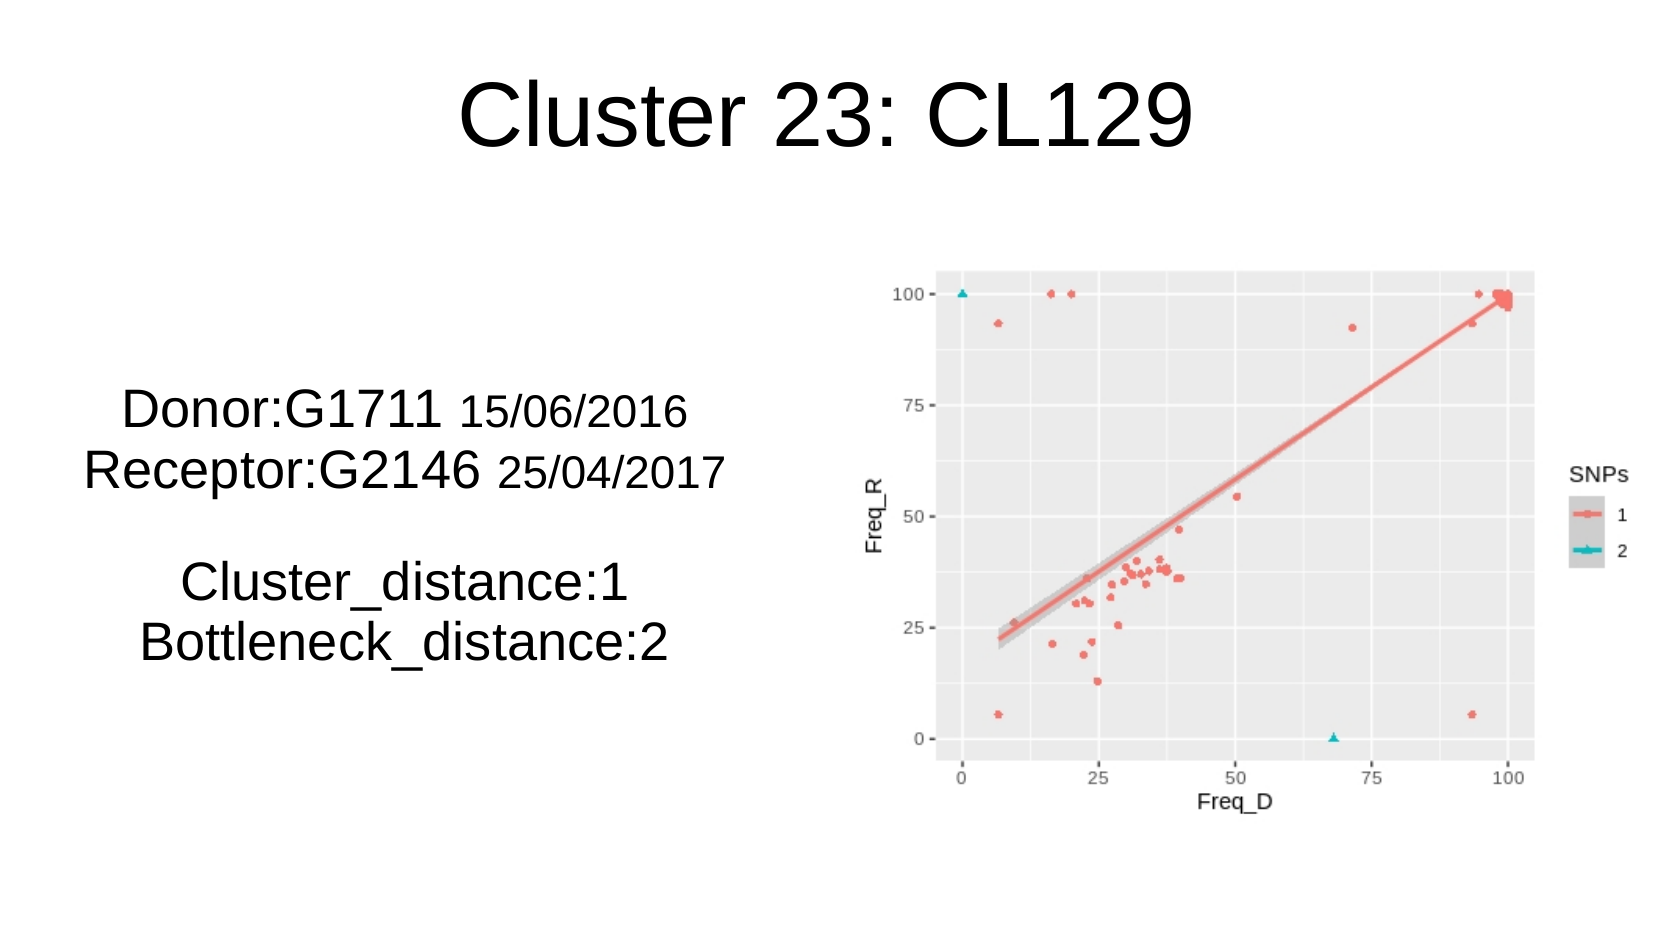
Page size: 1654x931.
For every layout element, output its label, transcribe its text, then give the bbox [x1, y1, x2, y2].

title Cluster 23: CL129 [82, 37, 1571, 193]
picture [855, 260, 1652, 826]
text_box Donor:G1711 15/06/2016 Receptor:G2146 25/04/2017 Cluster_distance:1 Bottleneck_distance:2 [30, 255, 781, 796]
